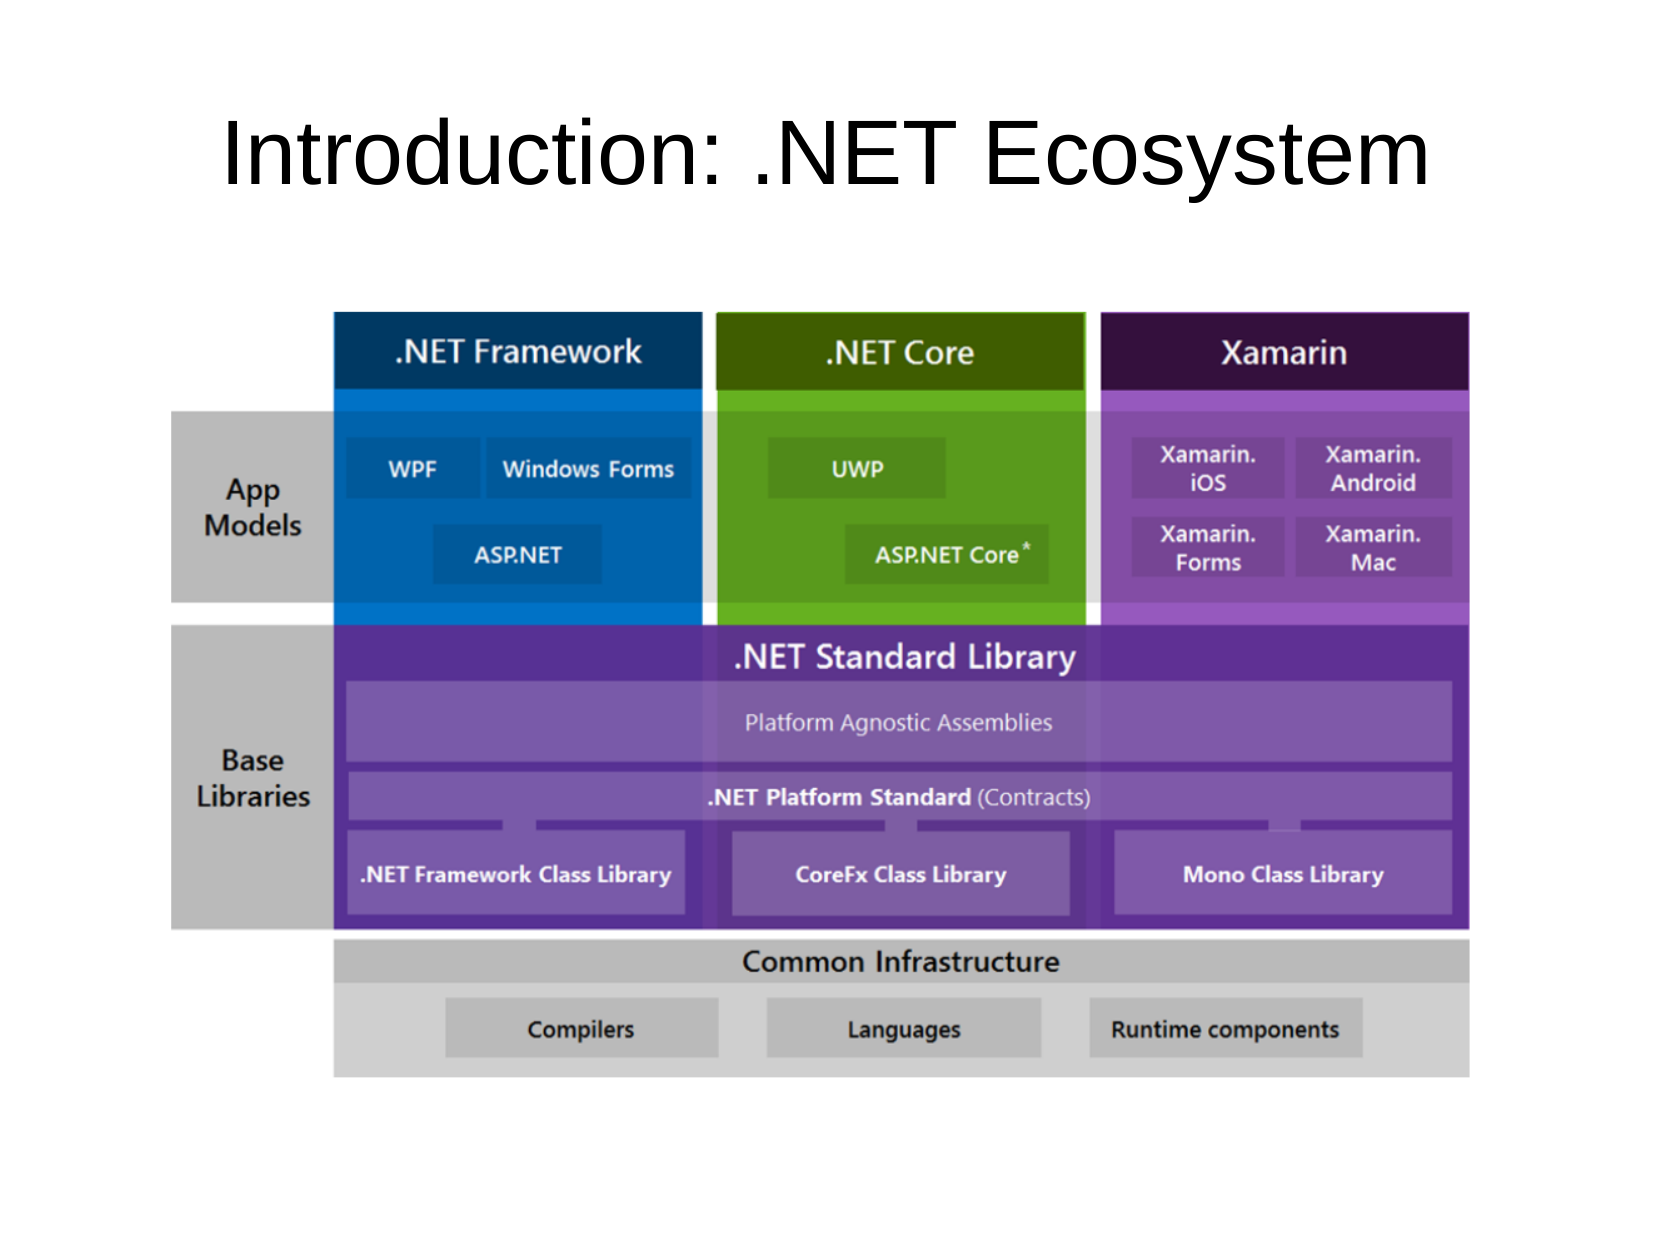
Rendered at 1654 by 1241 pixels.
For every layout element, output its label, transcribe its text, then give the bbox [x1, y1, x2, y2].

title Introduction: .NET Ecosystem [82, 49, 1571, 257]
picture [120, 292, 1526, 1100]
